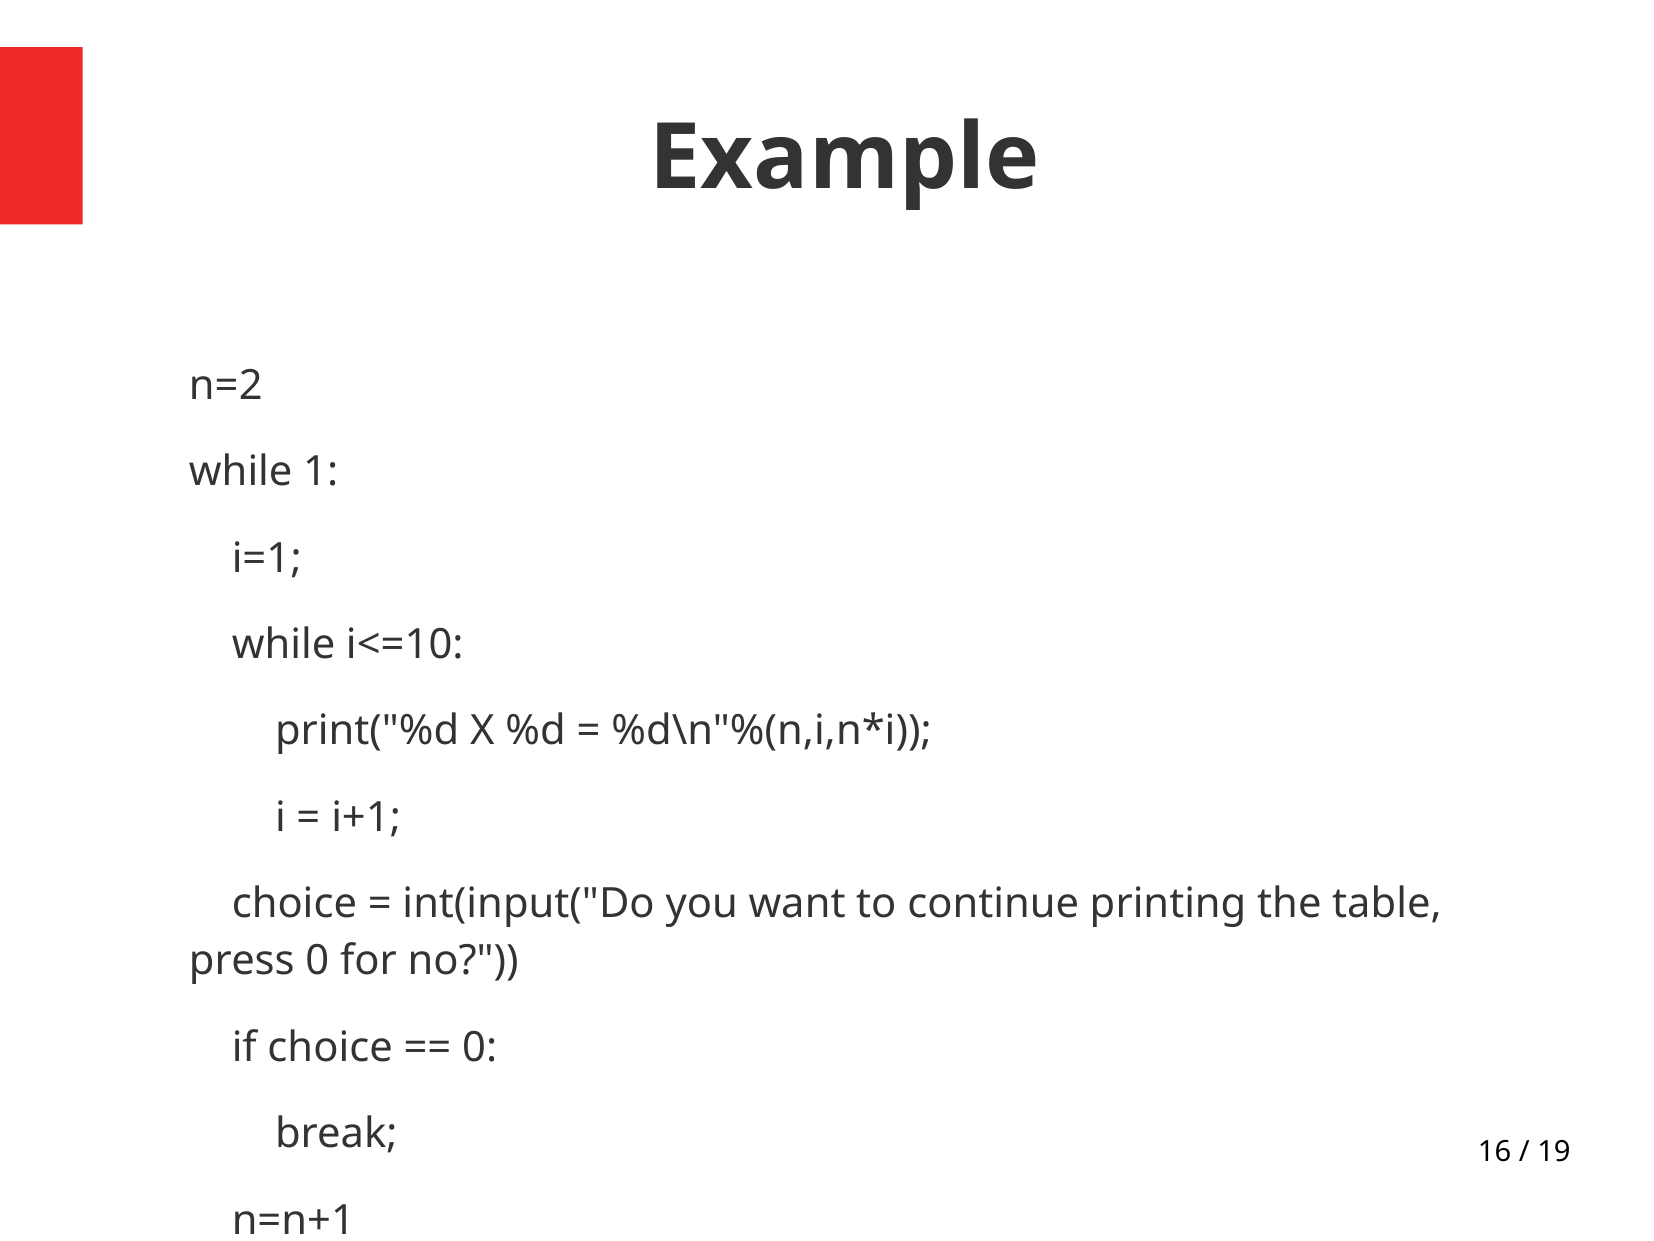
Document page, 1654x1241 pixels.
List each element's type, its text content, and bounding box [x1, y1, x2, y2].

list n=2 while 1: i=1; while i<=10: print("%d X %d = %d\n"%(n,i,n*i)); i = i+1; choice = int(input("Do you want to continue printing the table, press 0 for no?")) if choice == 0: break; n=n+1 [118, 354, 1536, 1074]
title Example [118, 49, 1571, 257]
